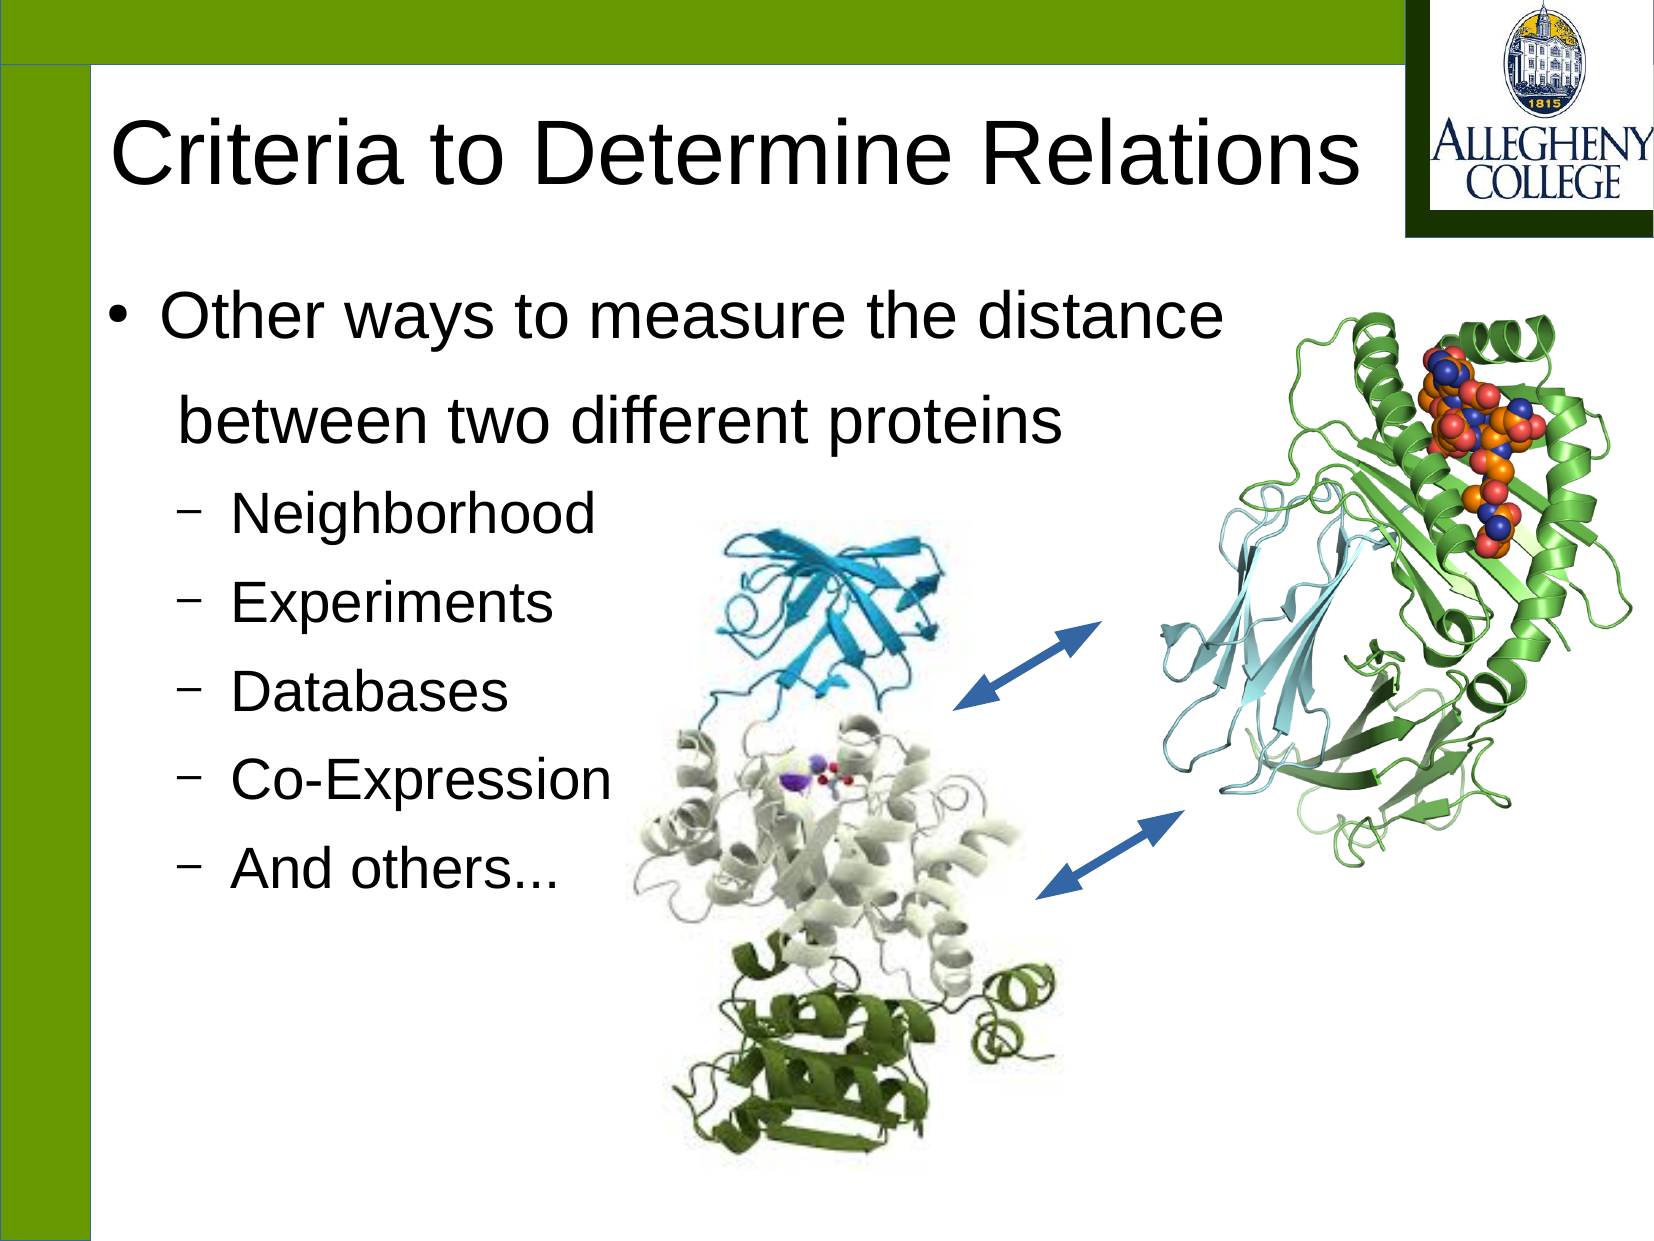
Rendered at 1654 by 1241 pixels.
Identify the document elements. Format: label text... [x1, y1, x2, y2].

text_box [0, 0, 1654, 1241]
list Other ways to measure the distance between two different proteins Neighborhood Experiments Databases Co-Expression And others... [91, 278, 1231, 1036]
picture [1231, 281, 1654, 894]
picture [1430, 0, 1654, 210]
title Criteria to Determine Relations [91, 65, 1438, 257]
picture [625, 520, 1067, 1170]
